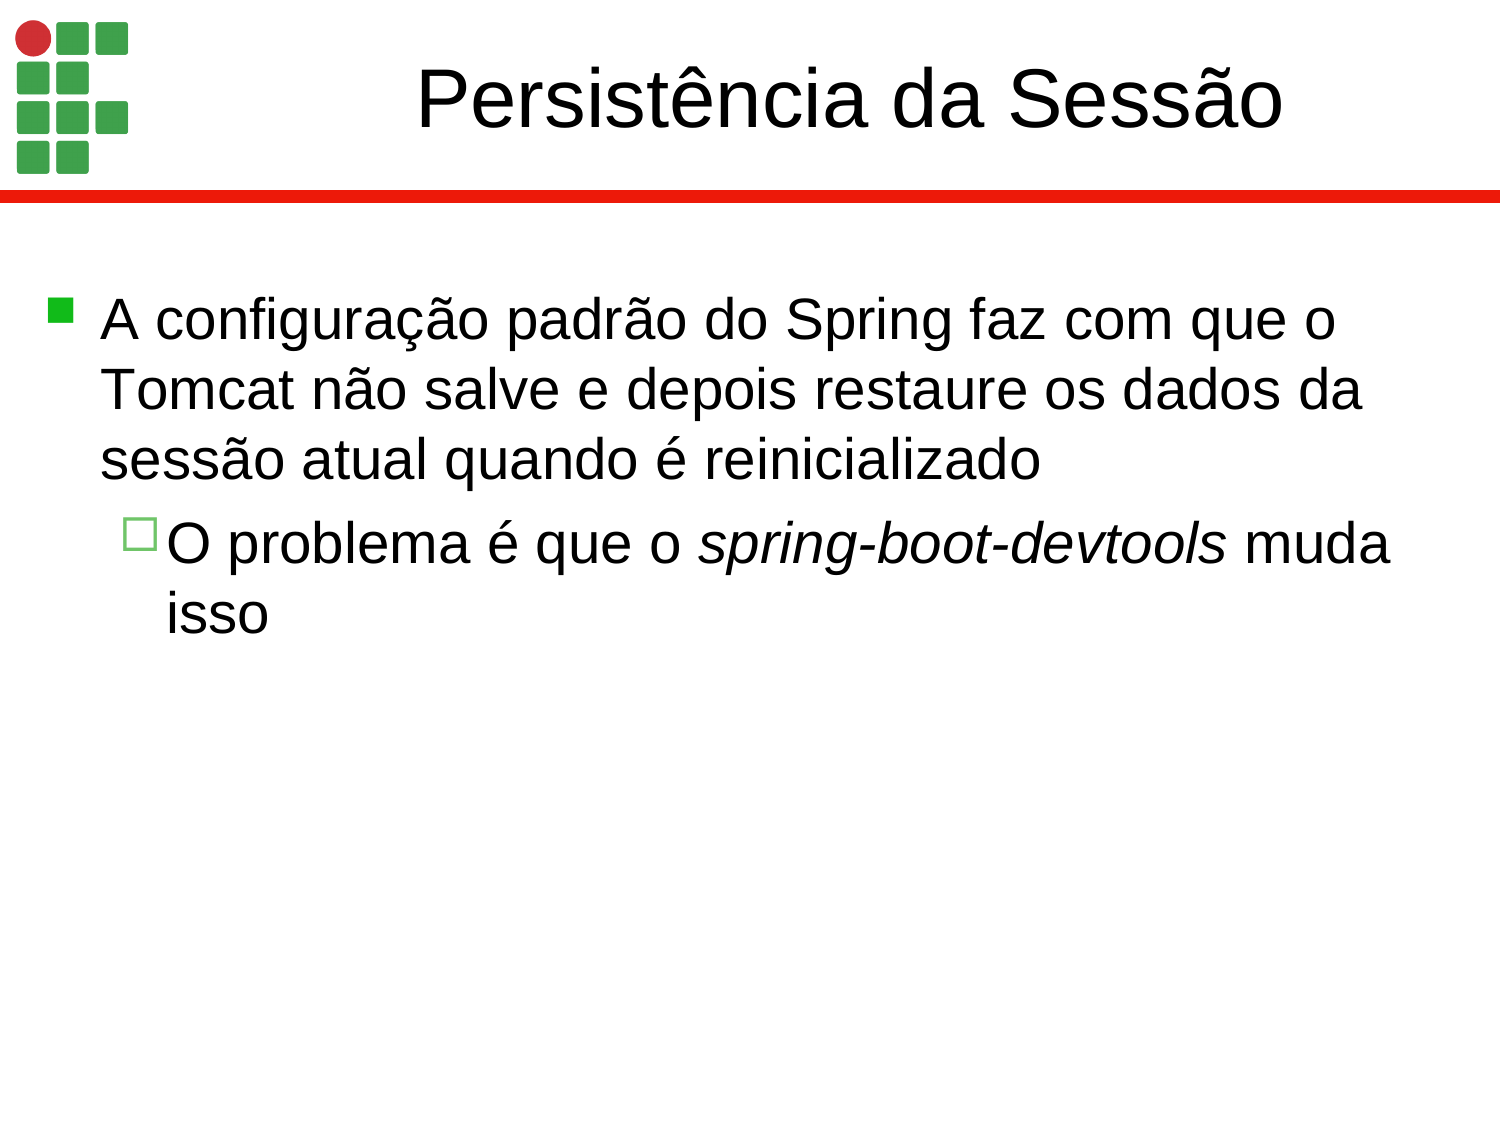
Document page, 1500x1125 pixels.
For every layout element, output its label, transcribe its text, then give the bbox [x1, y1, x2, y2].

title Persistência da Sessão [230, 0, 1471, 188]
picture [14, 16, 130, 178]
list A configuração padrão do Spring faz com que o Tomcat não salve e depois restaure os dados da sessão atual quando é reinicializado O problema é que o spring-boot-devtools muda isso [29, 219, 1471, 1102]
